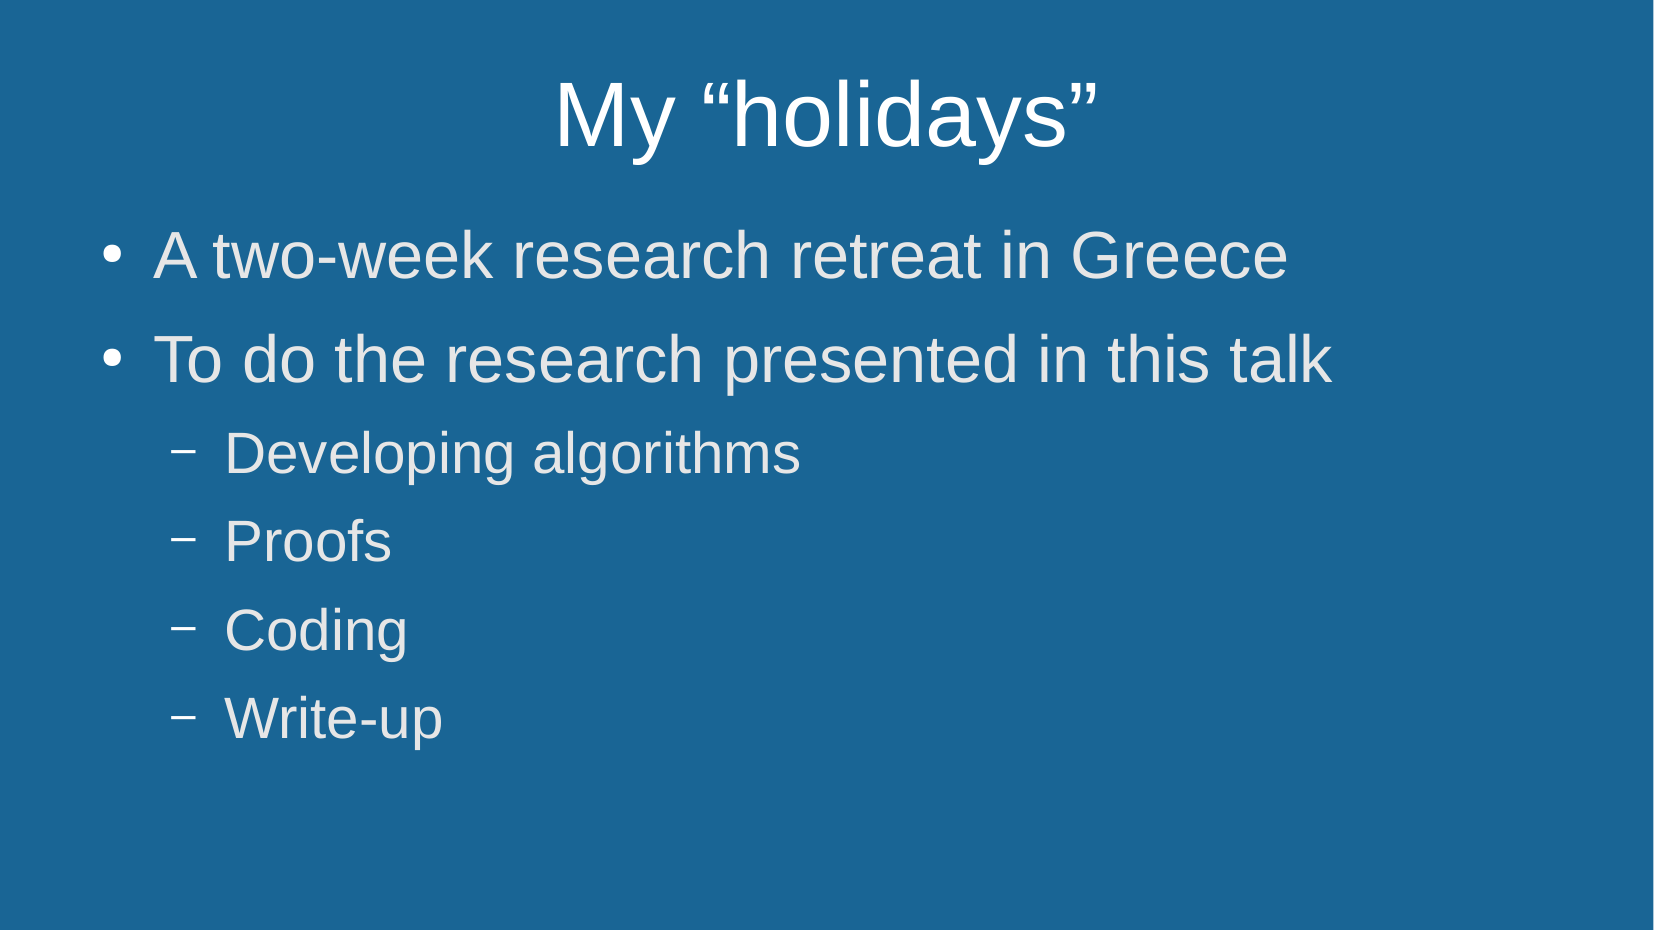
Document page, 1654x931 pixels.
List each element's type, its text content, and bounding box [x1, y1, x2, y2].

title My “holidays” [82, 37, 1571, 193]
list A two-week research retreat in Greece To do the research presented in this talk Developing algorithms Proofs Coding Write-up [82, 217, 1571, 758]
